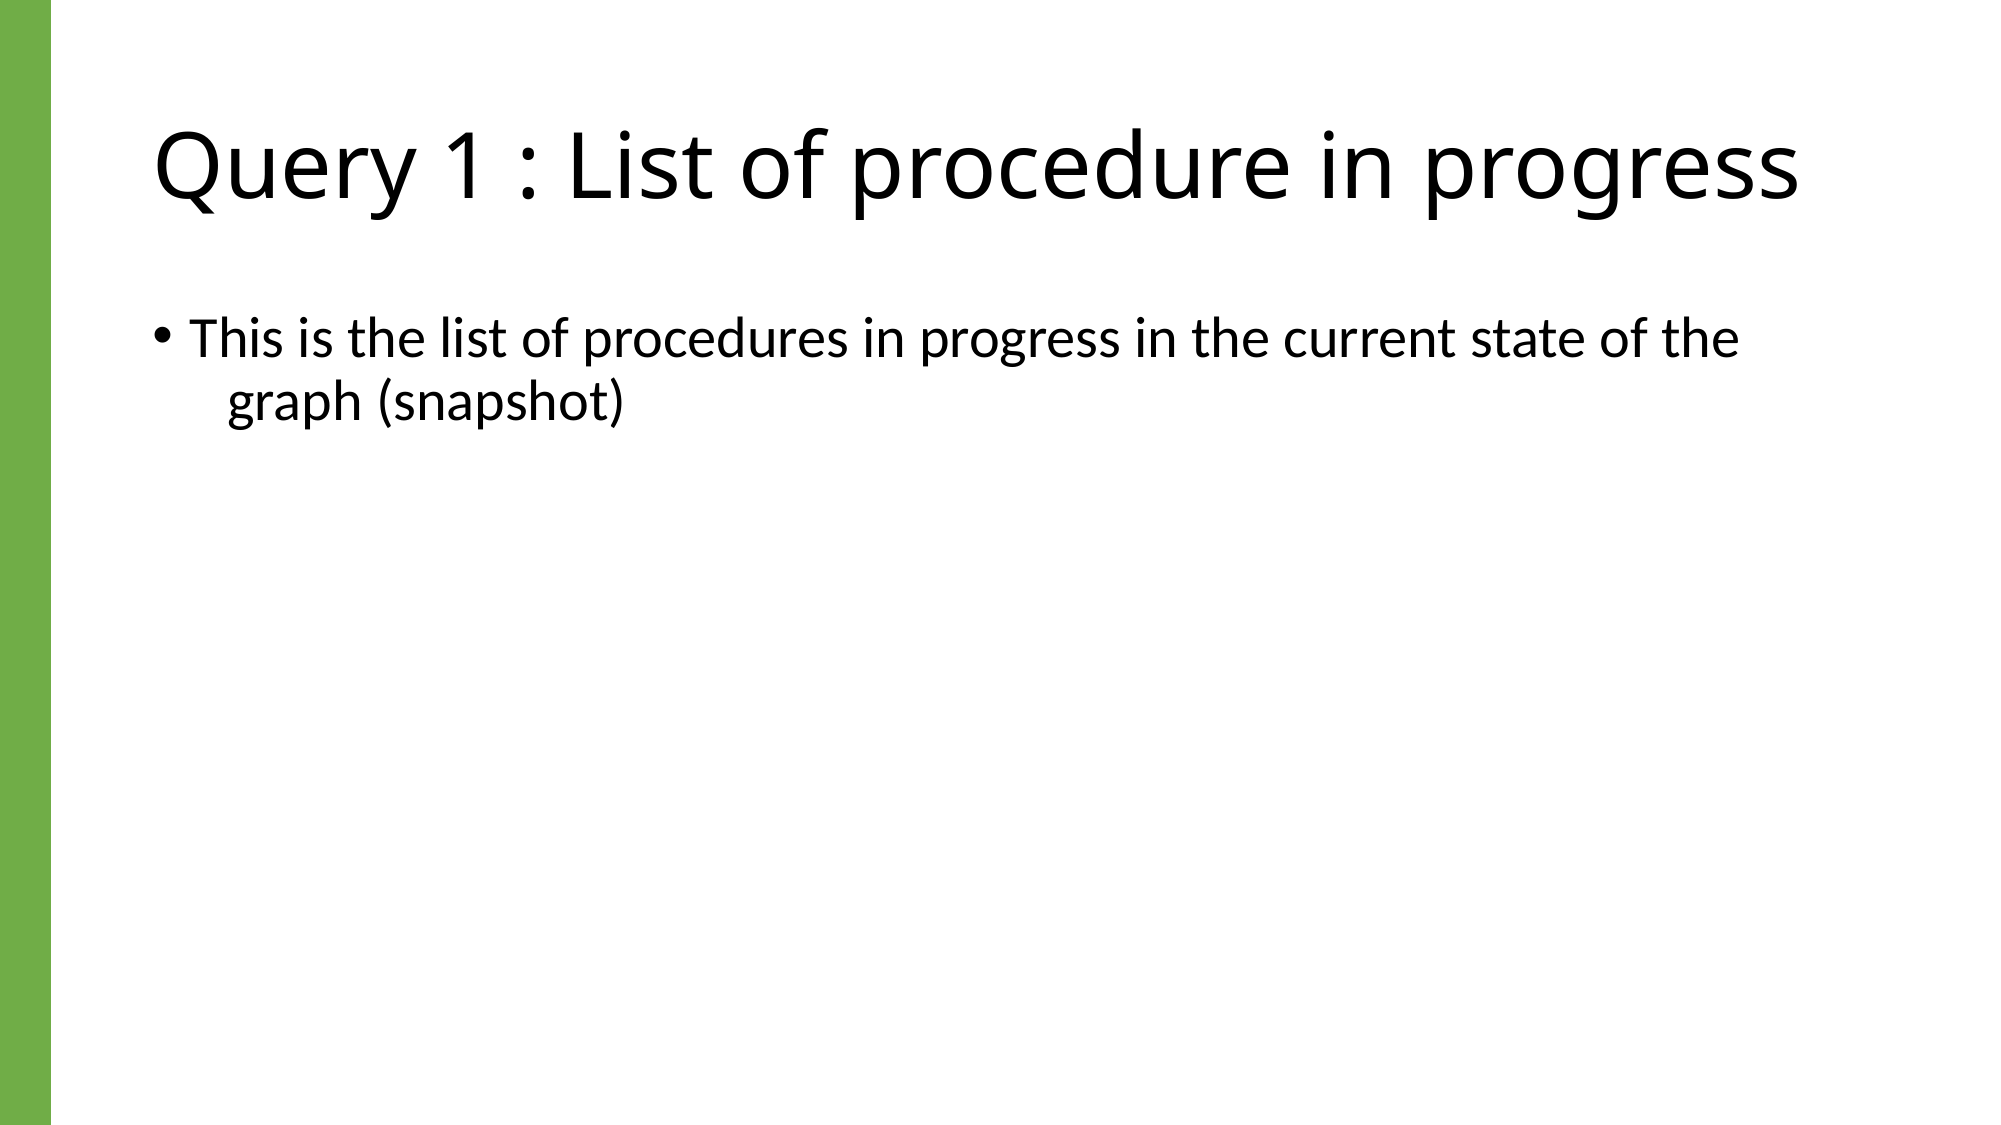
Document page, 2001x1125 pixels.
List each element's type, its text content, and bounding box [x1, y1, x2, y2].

list This is the list of procedures in progress in the current state of the graph (snapshot) [137, 299, 1863, 1014]
text_box [0, 0, 51, 1125]
title Query 1 : List of procedure in progress [137, 59, 1863, 278]
